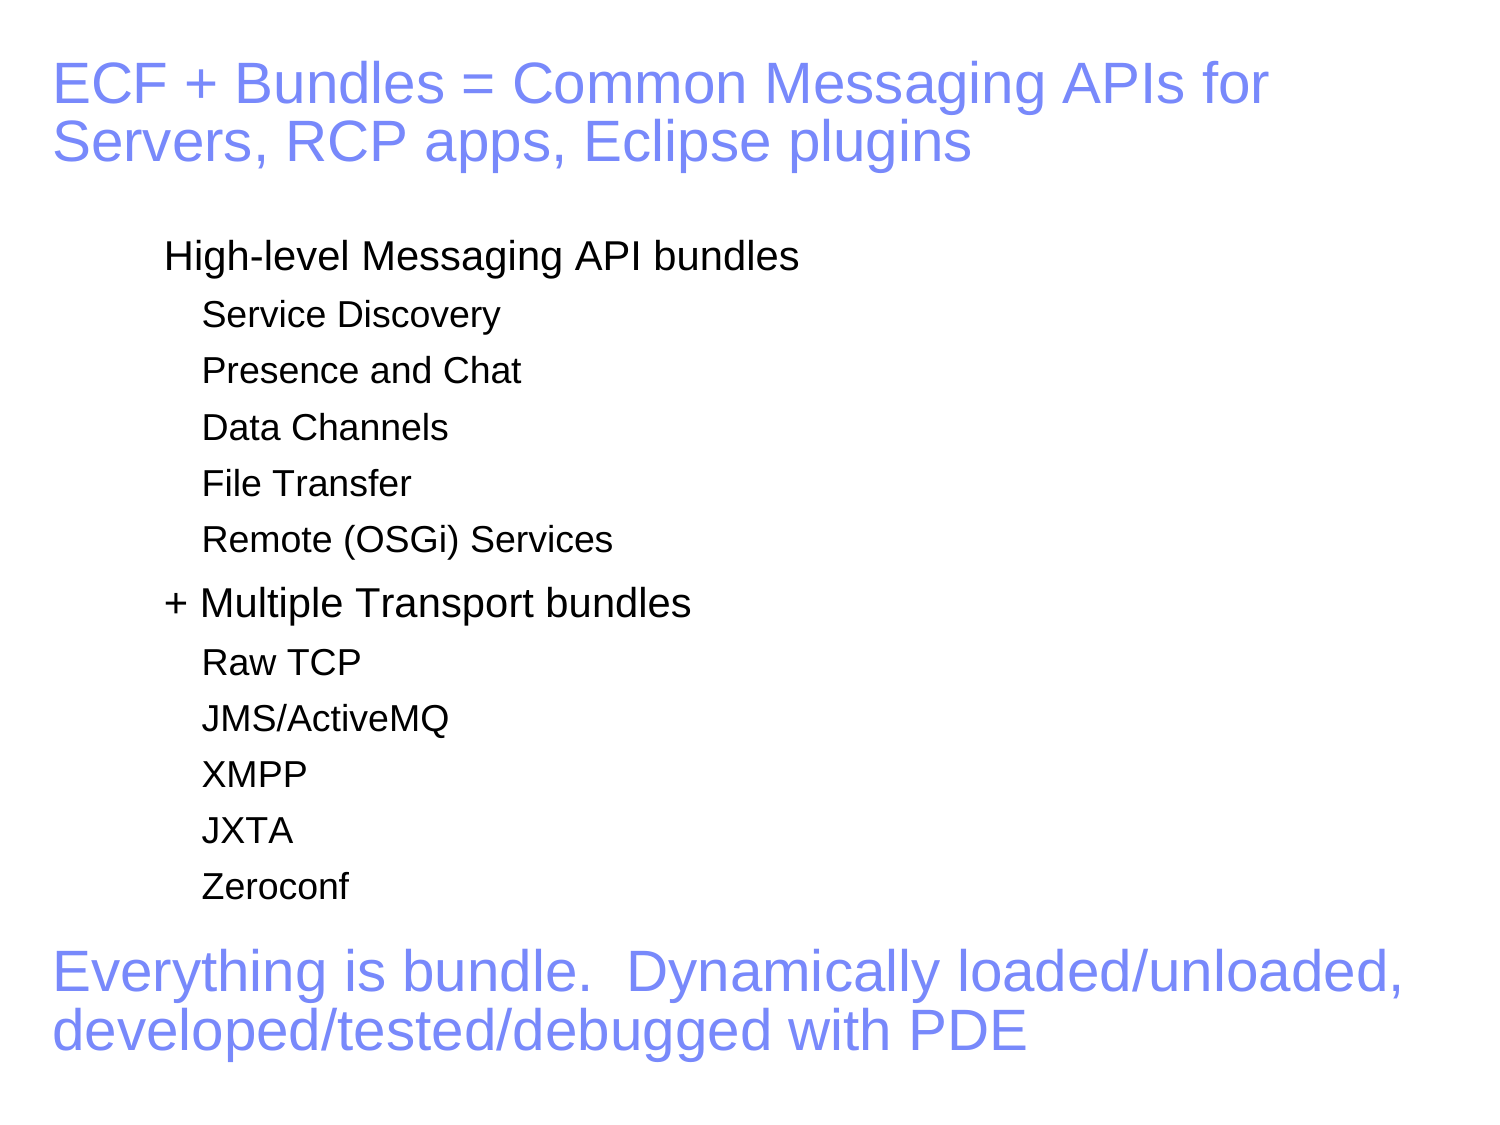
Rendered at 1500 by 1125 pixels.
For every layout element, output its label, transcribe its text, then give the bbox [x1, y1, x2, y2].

list High-level Messaging API bundles Service Discovery Presence and Chat Data Channels File Transfer Remote (OSGi) Services + Multiple Transport bundles Raw TCP JMS/ActiveMQ XMPP JXTA Zeroconf [149, 224, 1388, 937]
title ECF + Bundles = Common Messaging APIs for Servers, RCP apps, Eclipse plugins [37, 49, 1427, 188]
title Everything is bundle. Dynamically loaded/unloaded, developed/tested/debugged with PDE [37, 937, 1427, 1076]
